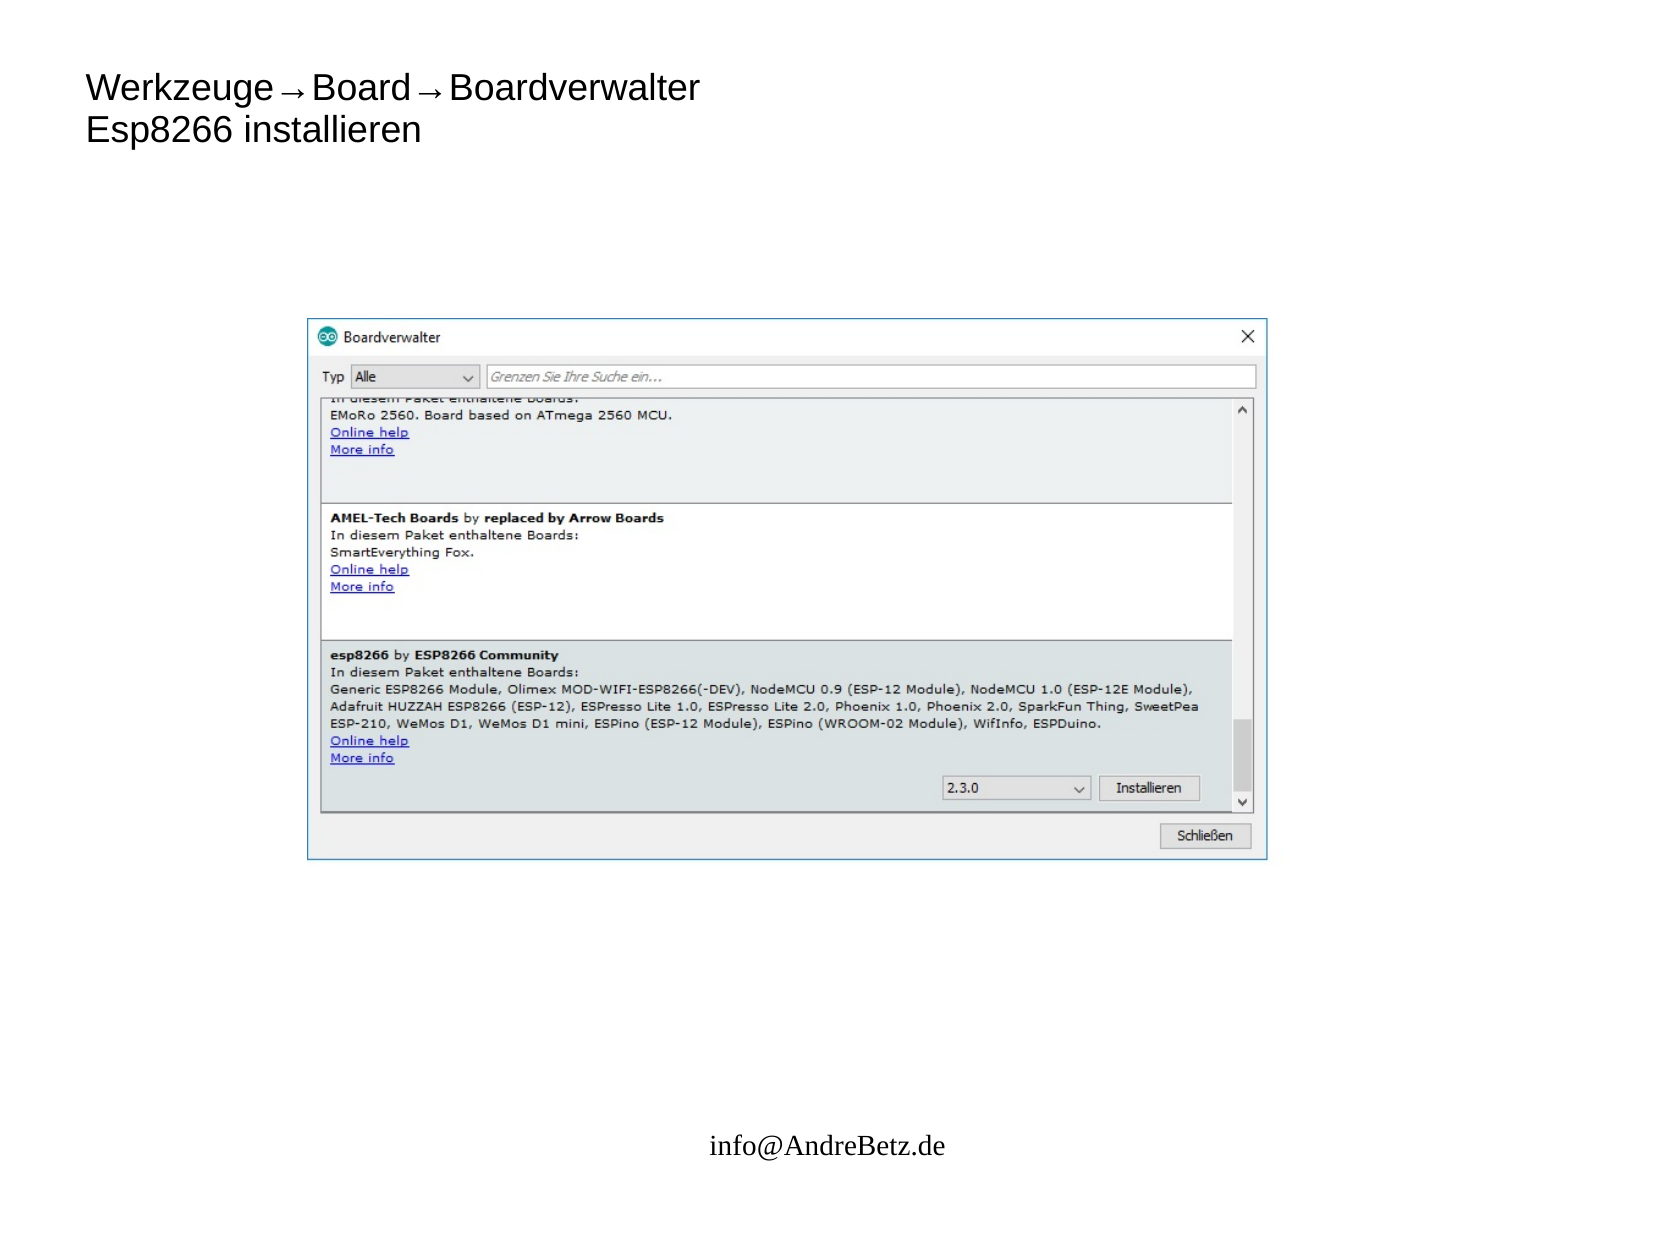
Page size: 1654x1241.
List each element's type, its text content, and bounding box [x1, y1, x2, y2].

text_box Werkzeuge→Board→Boardverwalter Esp8266 installieren [70, 59, 827, 158]
picture [307, 318, 1654, 1111]
